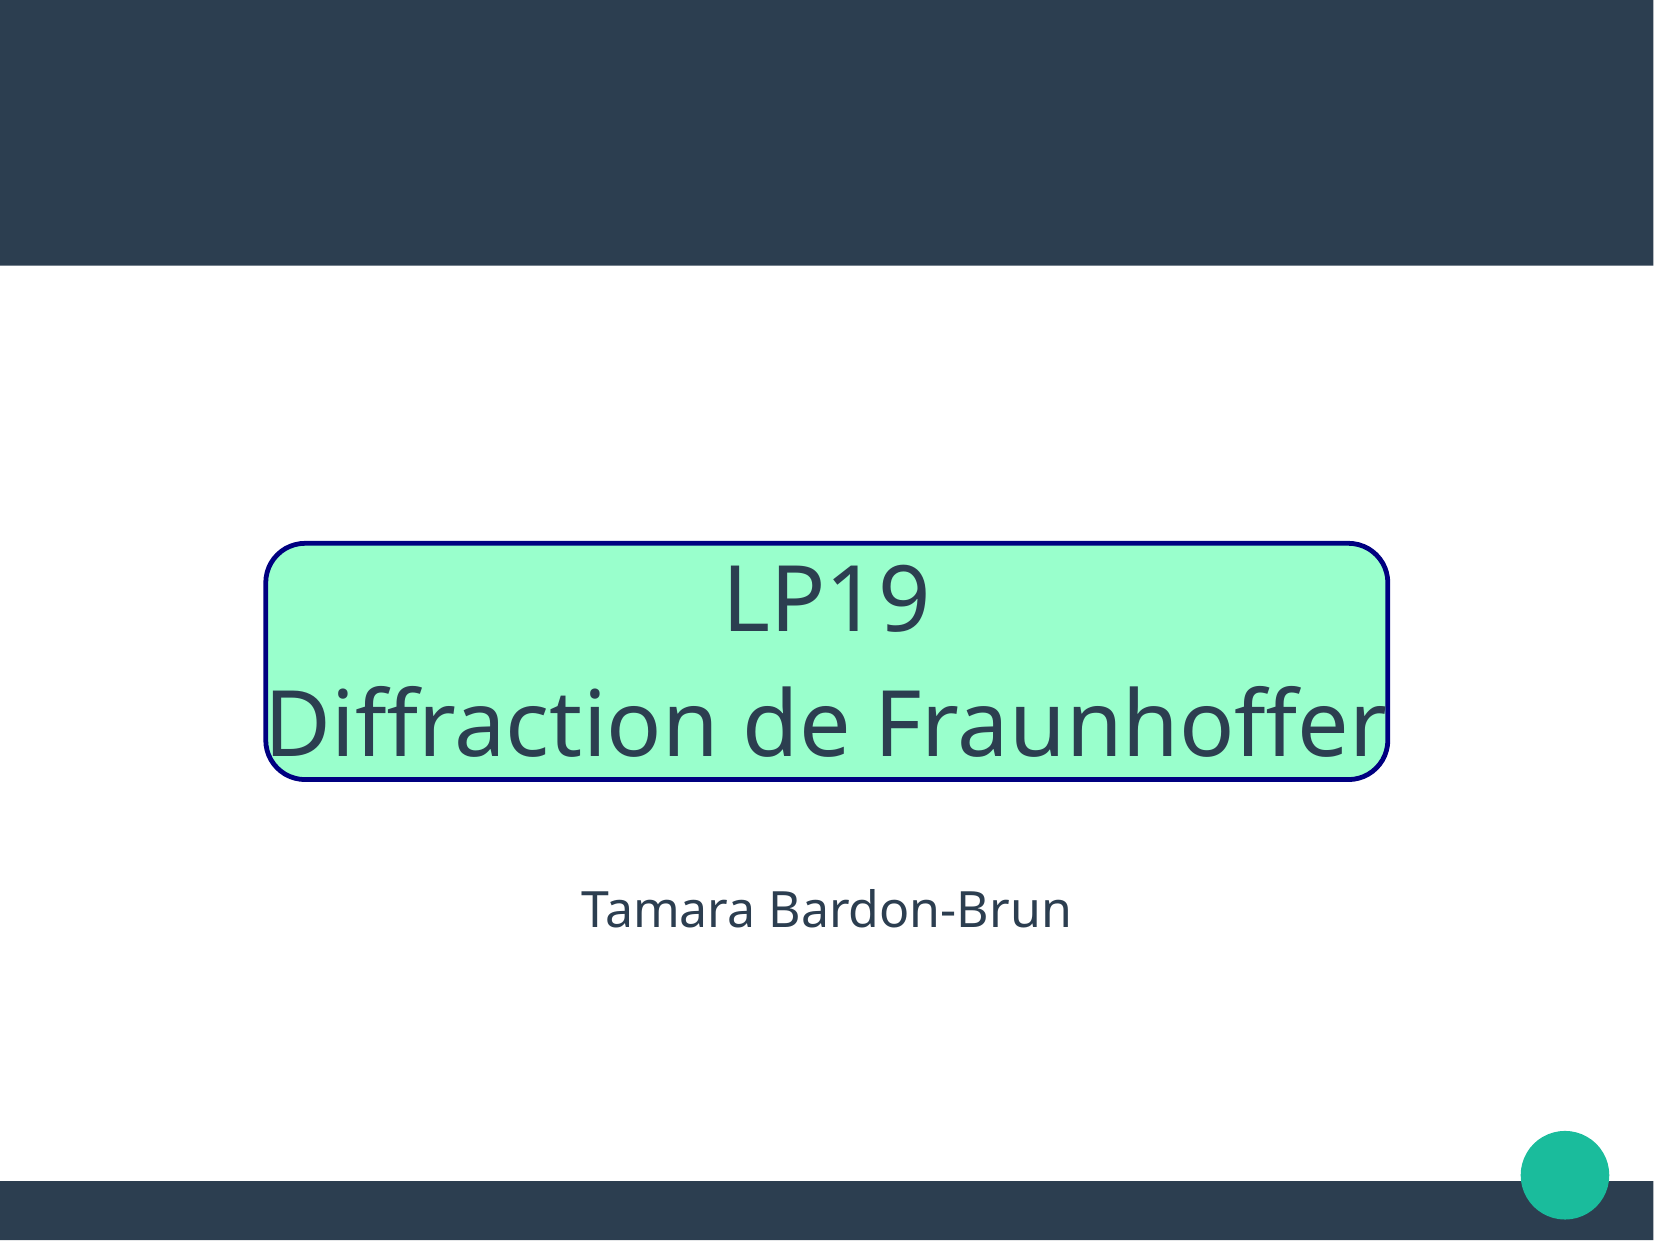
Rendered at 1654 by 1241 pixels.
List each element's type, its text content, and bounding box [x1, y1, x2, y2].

subtitle LP19 Diffraction de Fraunhoffer Tamara Bardon-Brun [59, 324, 1595, 1152]
